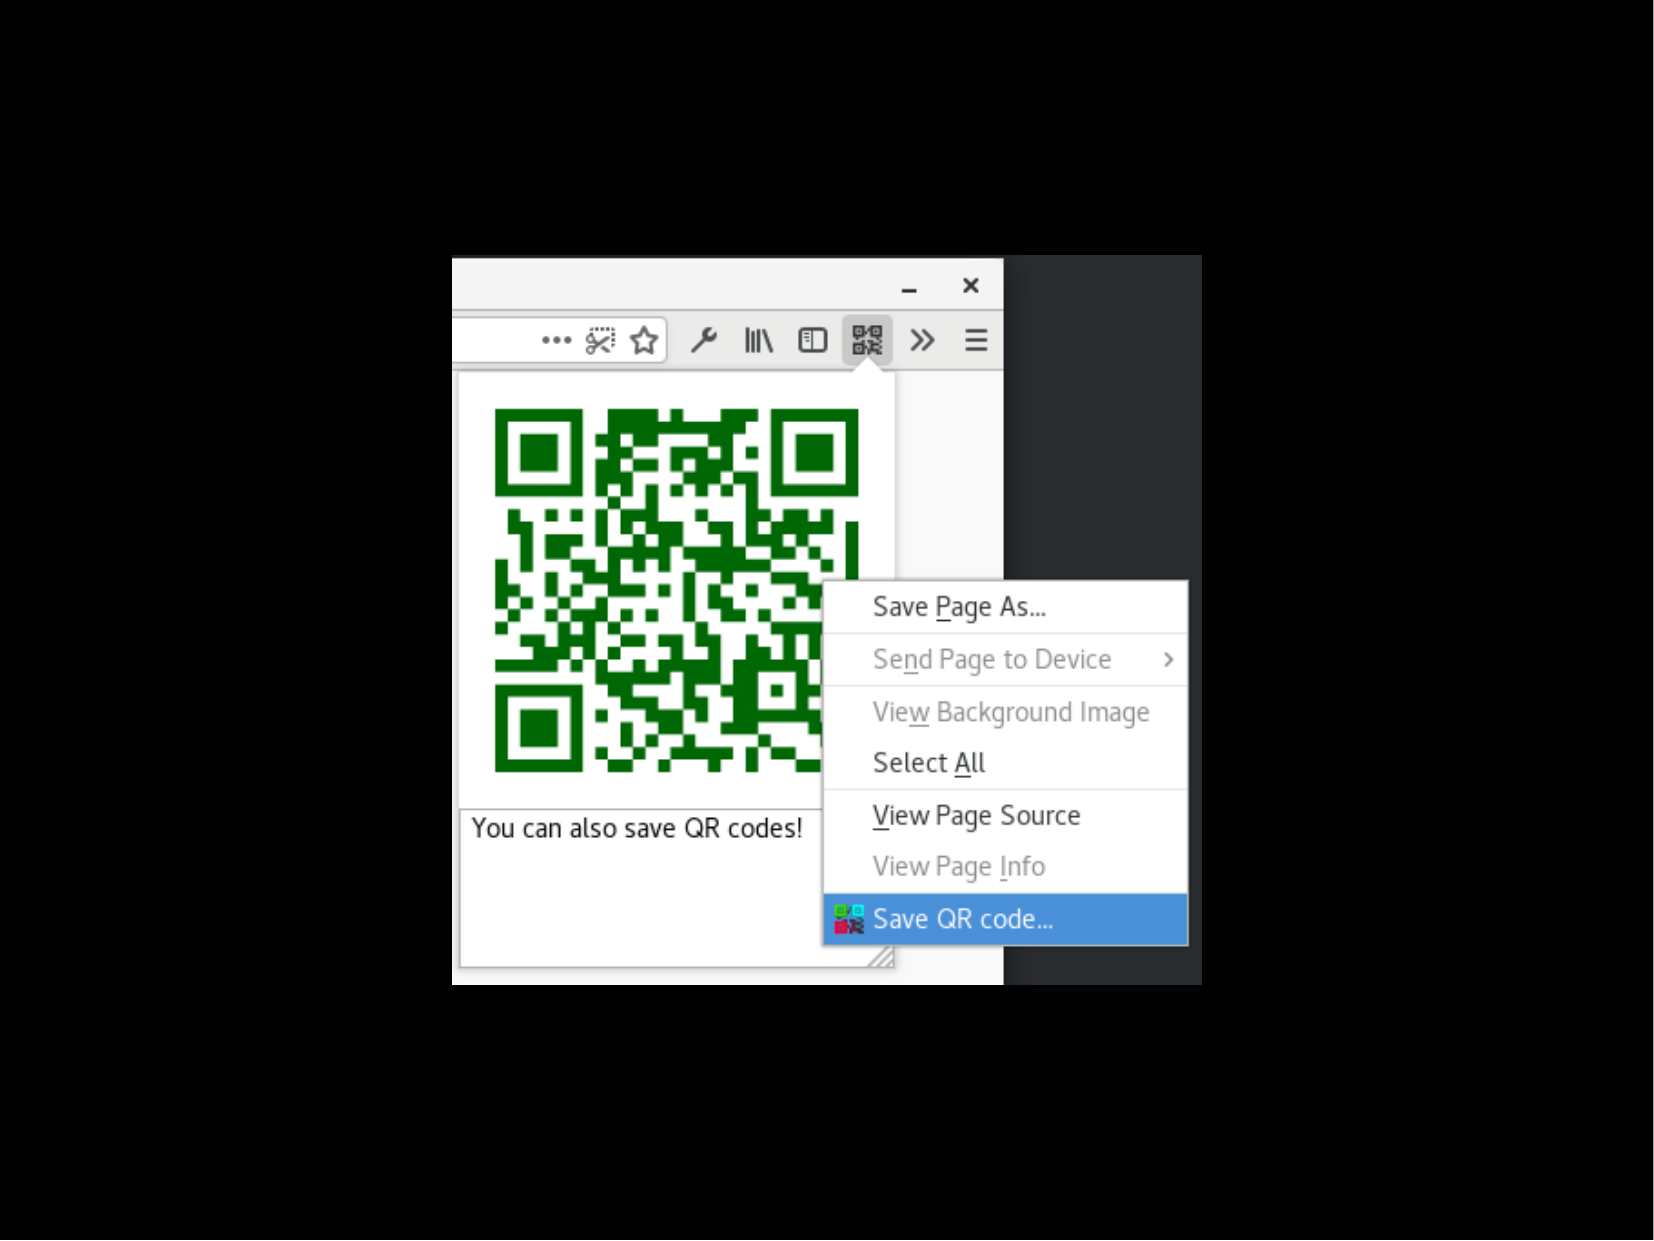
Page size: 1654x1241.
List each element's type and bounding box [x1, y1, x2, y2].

picture [452, 255, 1202, 985]
